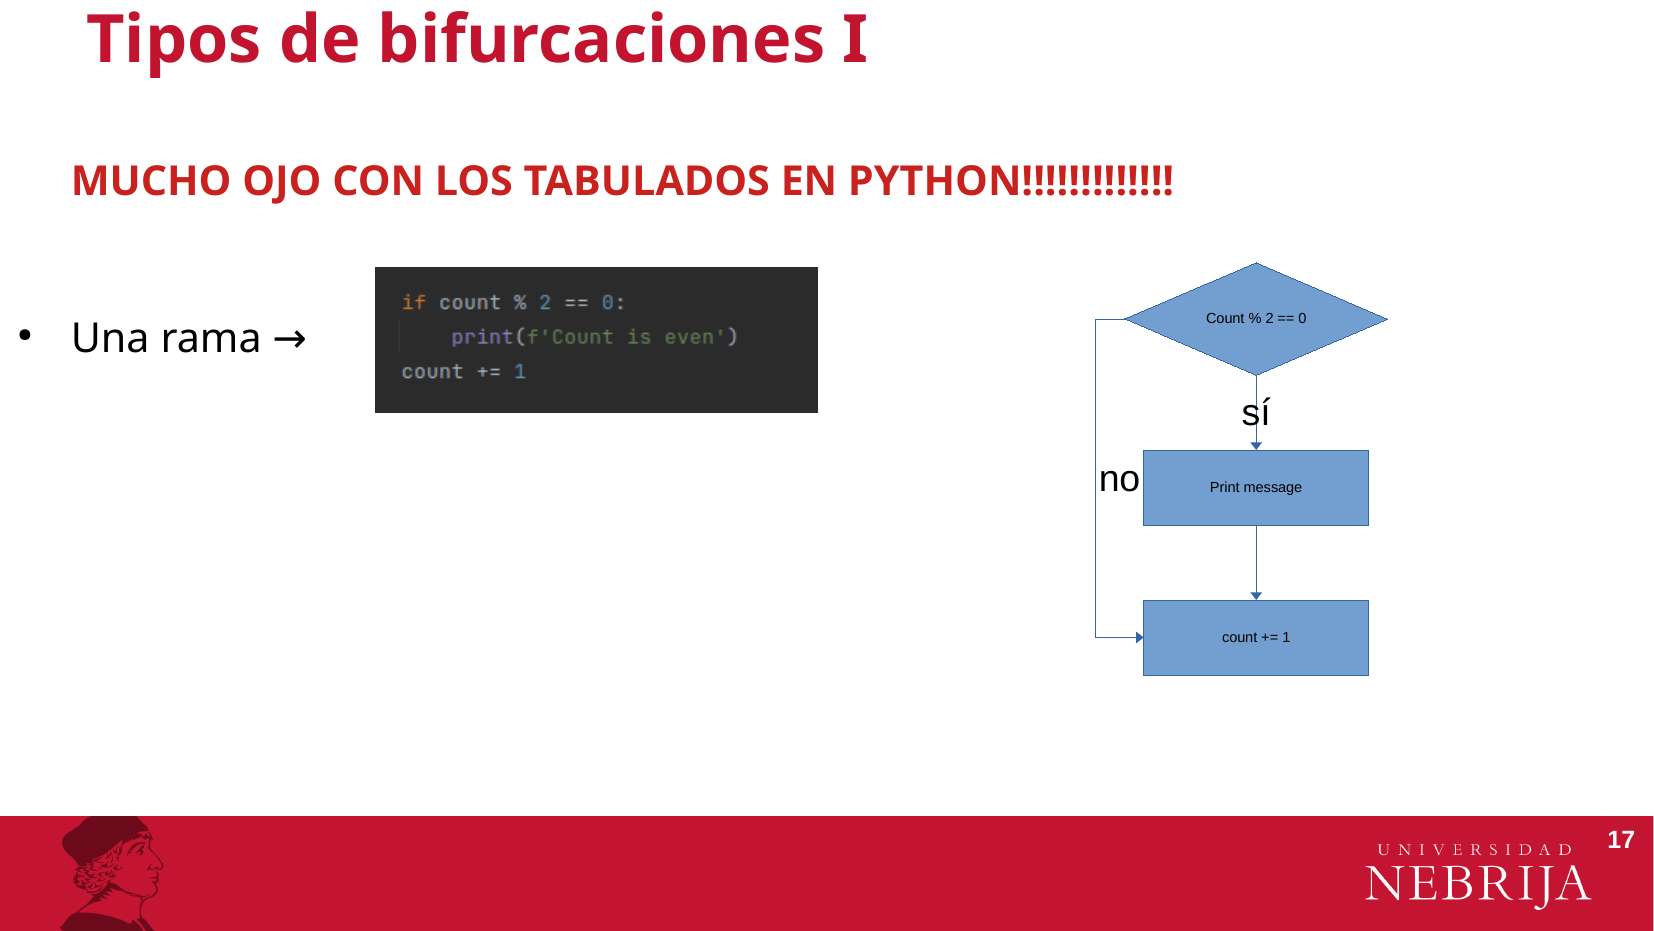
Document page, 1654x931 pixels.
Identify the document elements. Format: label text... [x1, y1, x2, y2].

text_box Tipos de bifurcaciones I [0, 0, 1650, 75]
text_box count += 1 [1143, 600, 1369, 676]
picture [375, 267, 818, 413]
text_box Count % 2 == 0 [1124, 262, 1388, 376]
text_box Print message [1143, 450, 1369, 526]
picture [0, 826, 1654, 931]
list MUCHO OJO CON LOS TABULADOS EN PYTHON!!!!!!!!!!!!! Una rama → [0, 75, 1654, 826]
